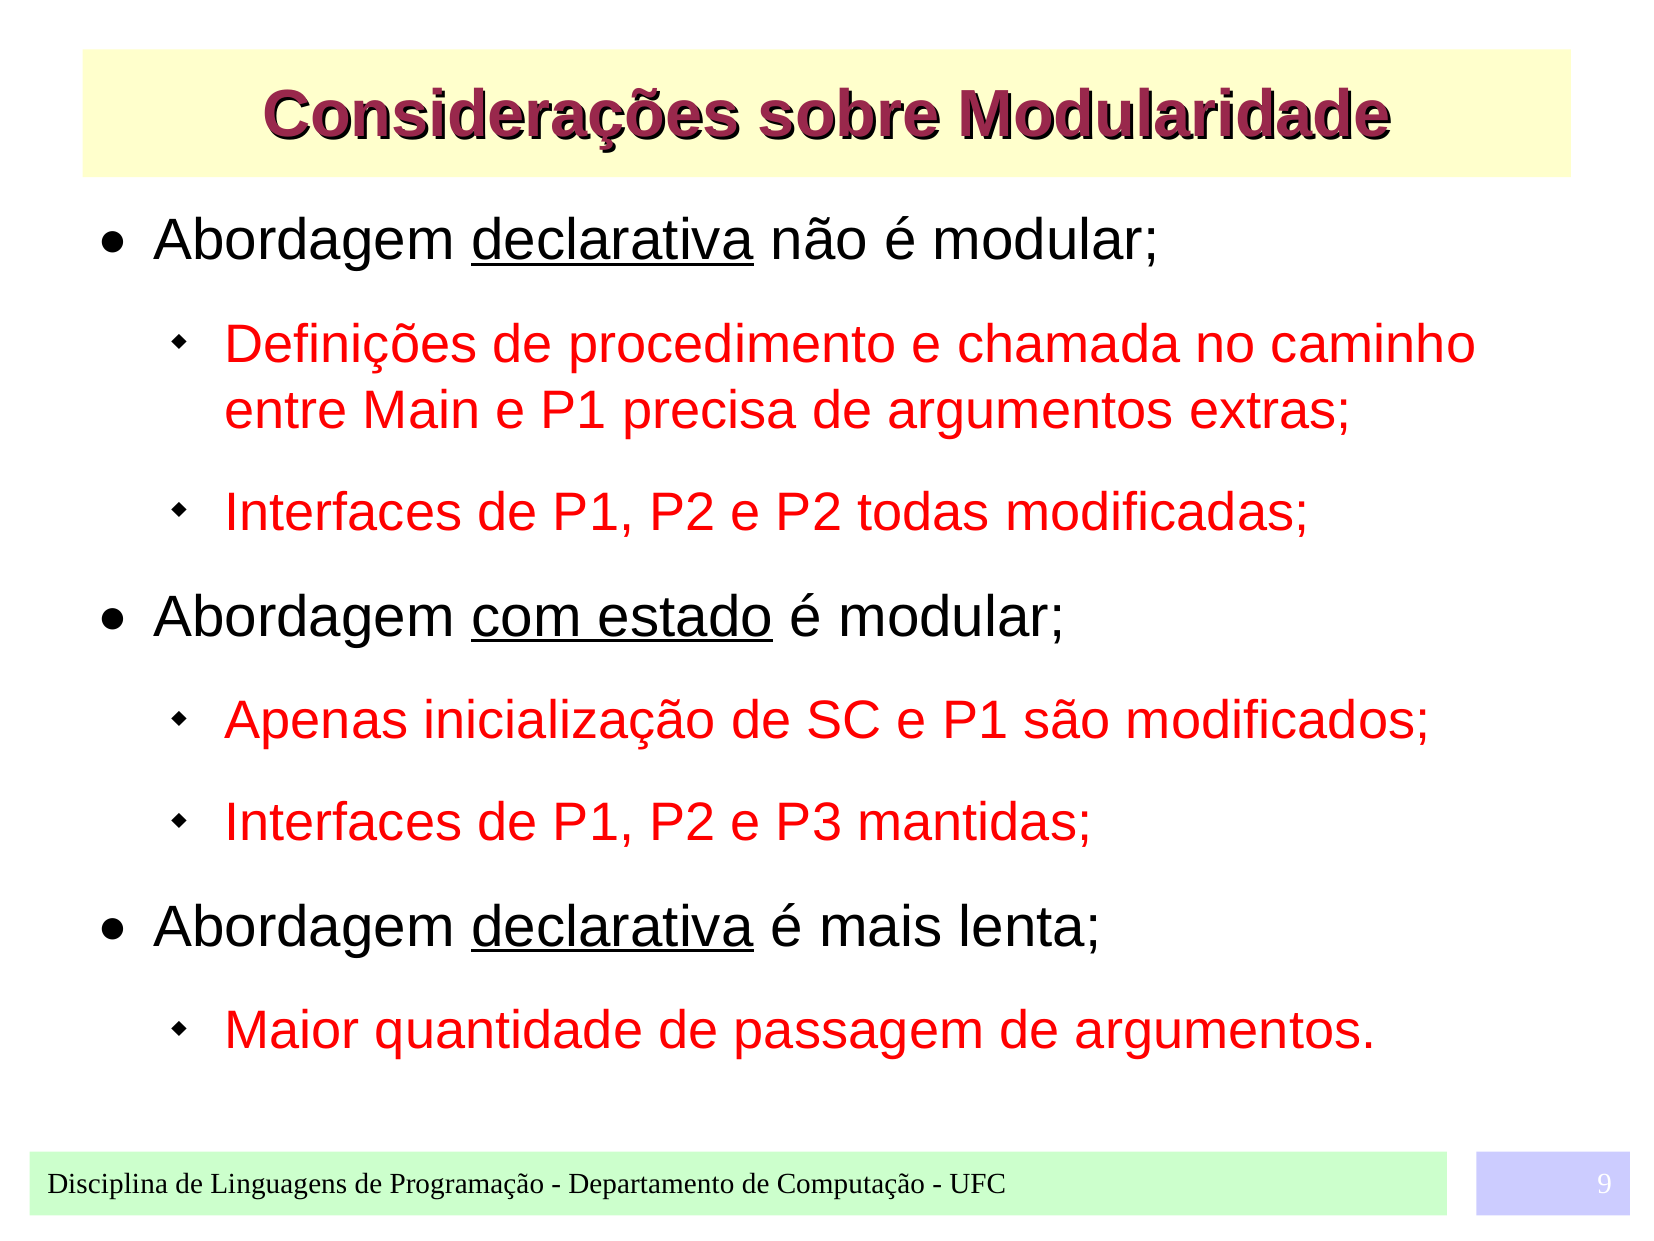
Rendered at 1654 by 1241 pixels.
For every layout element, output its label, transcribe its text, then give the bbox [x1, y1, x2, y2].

title Considerações sobre Modularidade [82, 49, 1571, 178]
list Abordagem declarativa não é modular; Definições de procedimento e chamada no caminho entre Main e P1 precisa de argumentos extras; Interfaces de P1, P2 e P2 todas modificadas; Abordagem com estado é modular; Apenas inicialização de SC e P1 são modificados; Interfaces de P1, P2 e P3 mantidas; Abordagem declarativa é mais lenta; Maior quantidade de passagem de argumentos. [82, 206, 1571, 1093]
